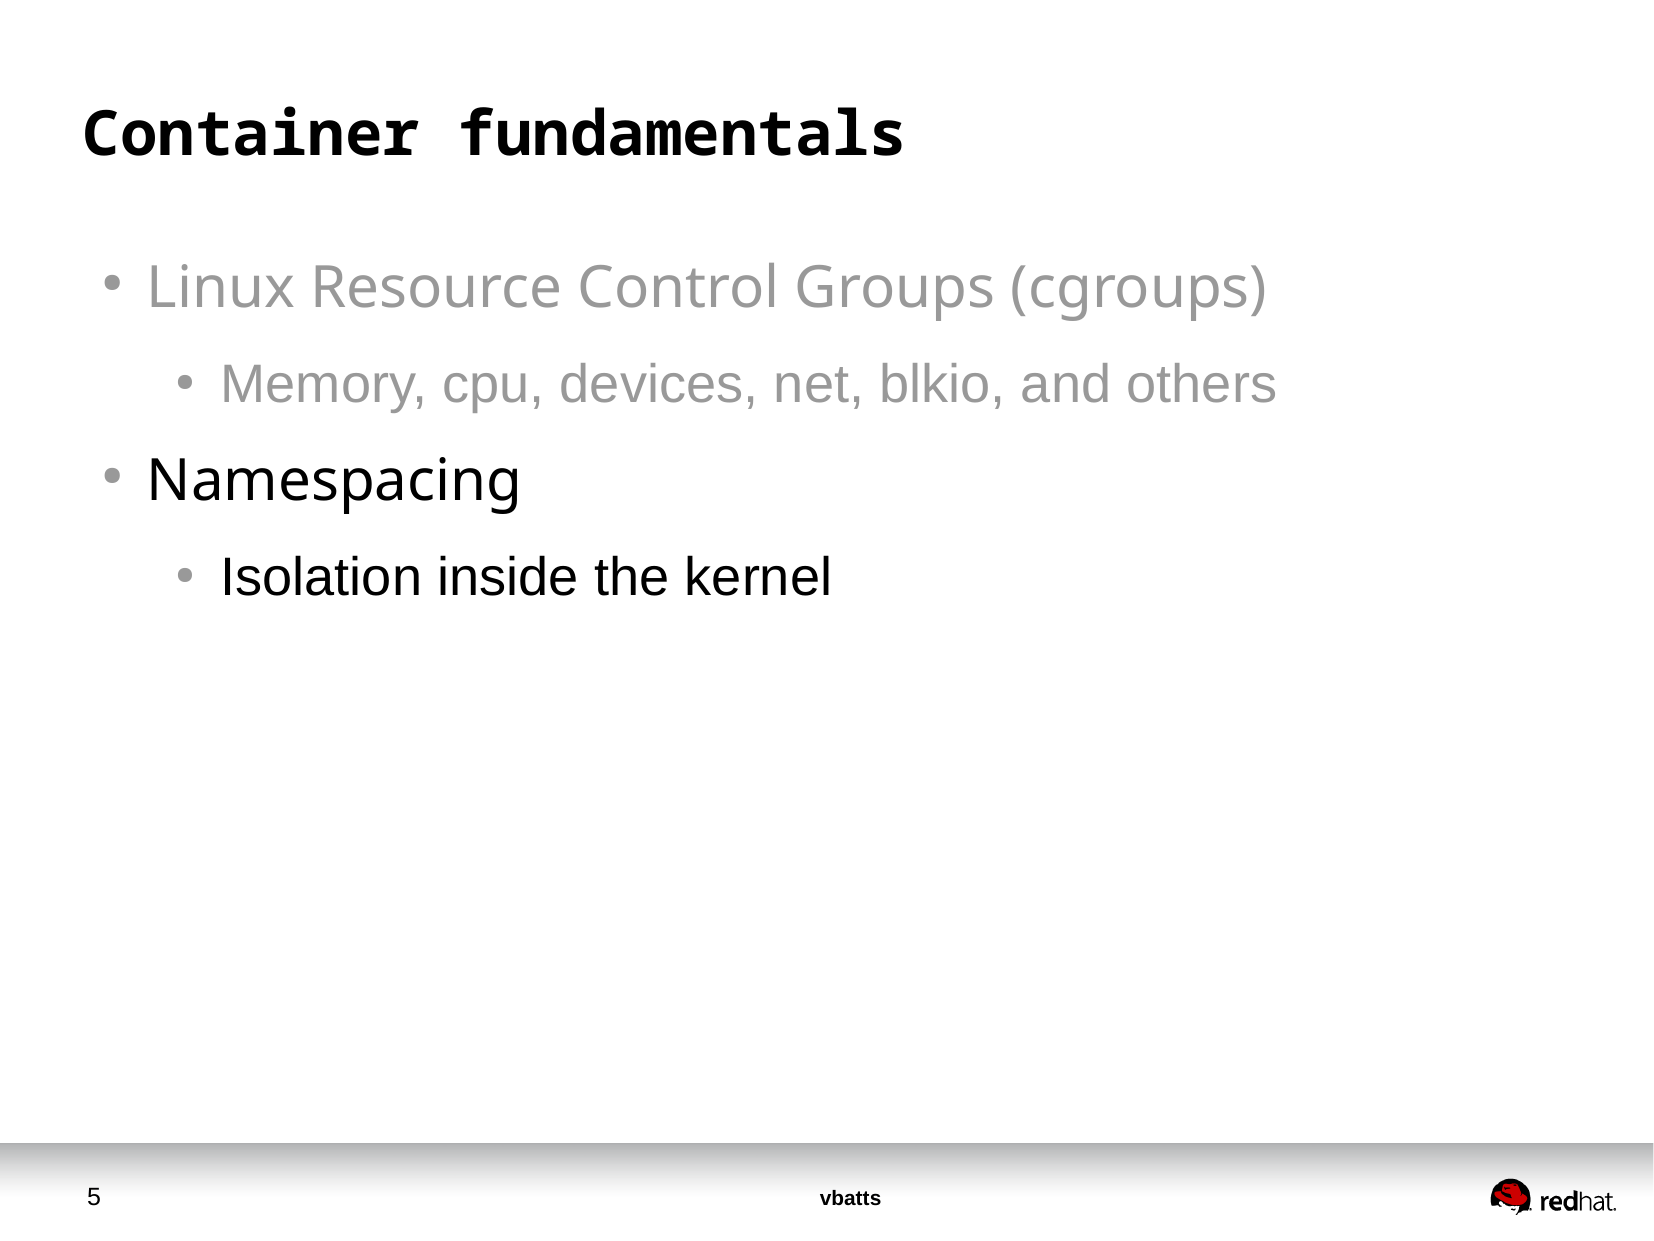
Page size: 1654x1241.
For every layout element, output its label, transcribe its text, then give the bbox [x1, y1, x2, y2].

list Linux Resource Control Groups (cgroups) Memory, cpu, devices, net, blkio, and others Namespacing Isolation inside the kernel [86, 244, 1576, 1039]
picture [0, 1143, 1654, 1241]
title Container fundamentals [82, 37, 1571, 226]
